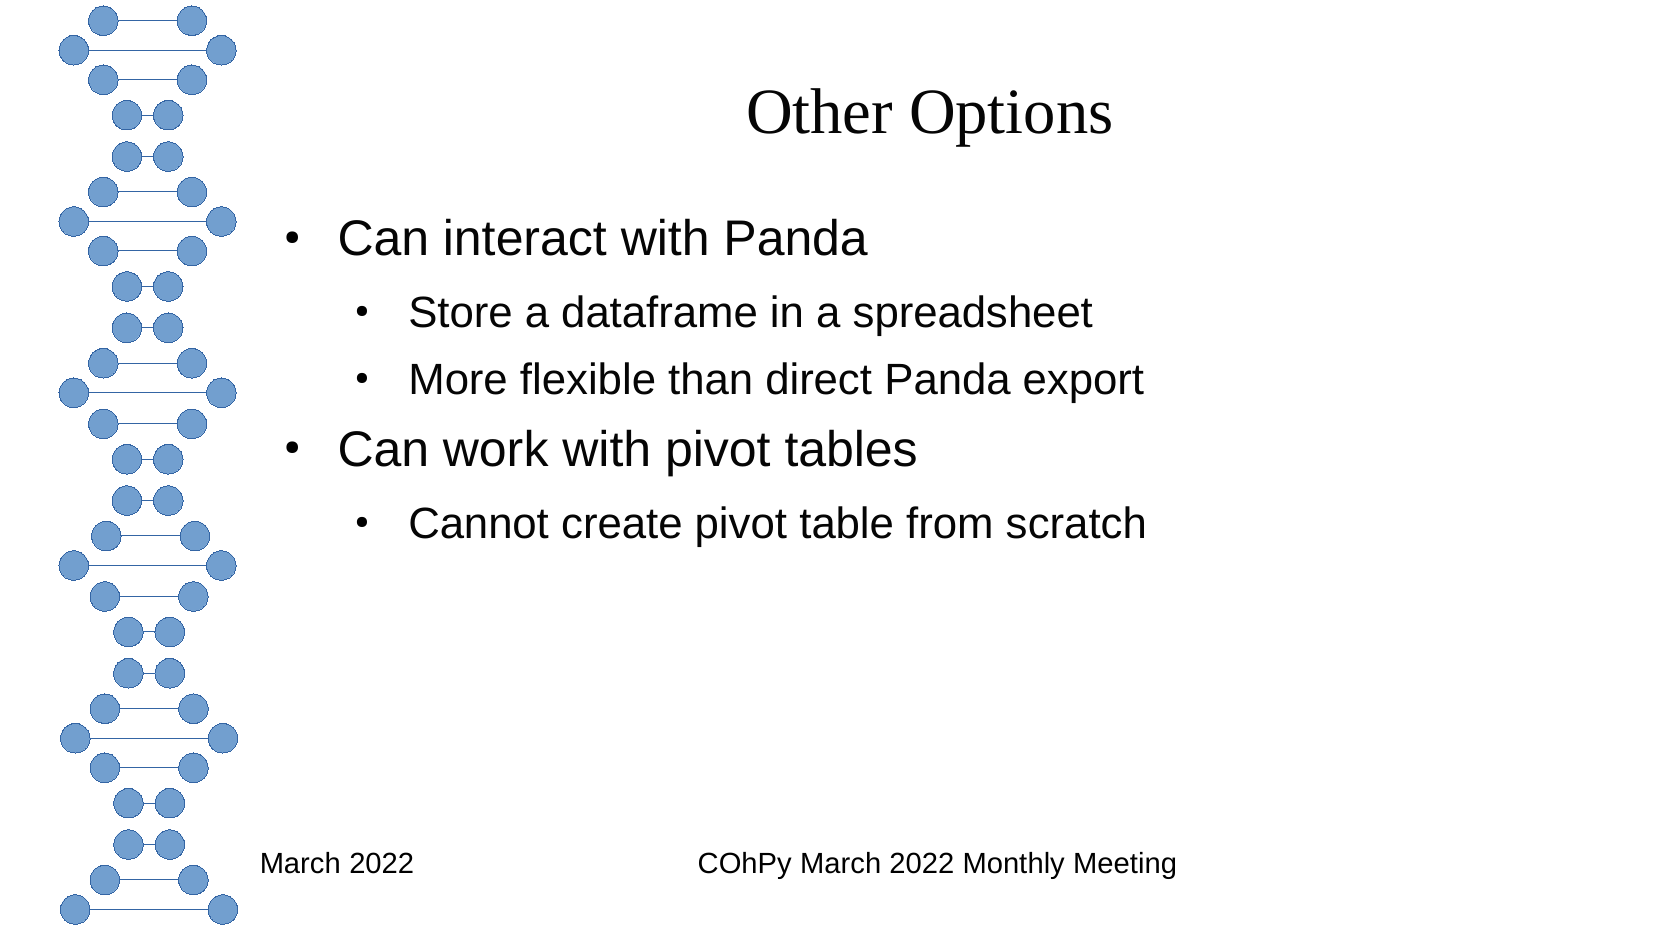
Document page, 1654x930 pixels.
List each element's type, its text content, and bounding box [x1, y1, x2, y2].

title Other Options [265, 35, 1594, 189]
list Can interact with Panda Store a dataframe in a spreadsheet More flexible than direct Panda export Can work with pivot tables Cannot create pivot table from scratch [266, 210, 1612, 750]
